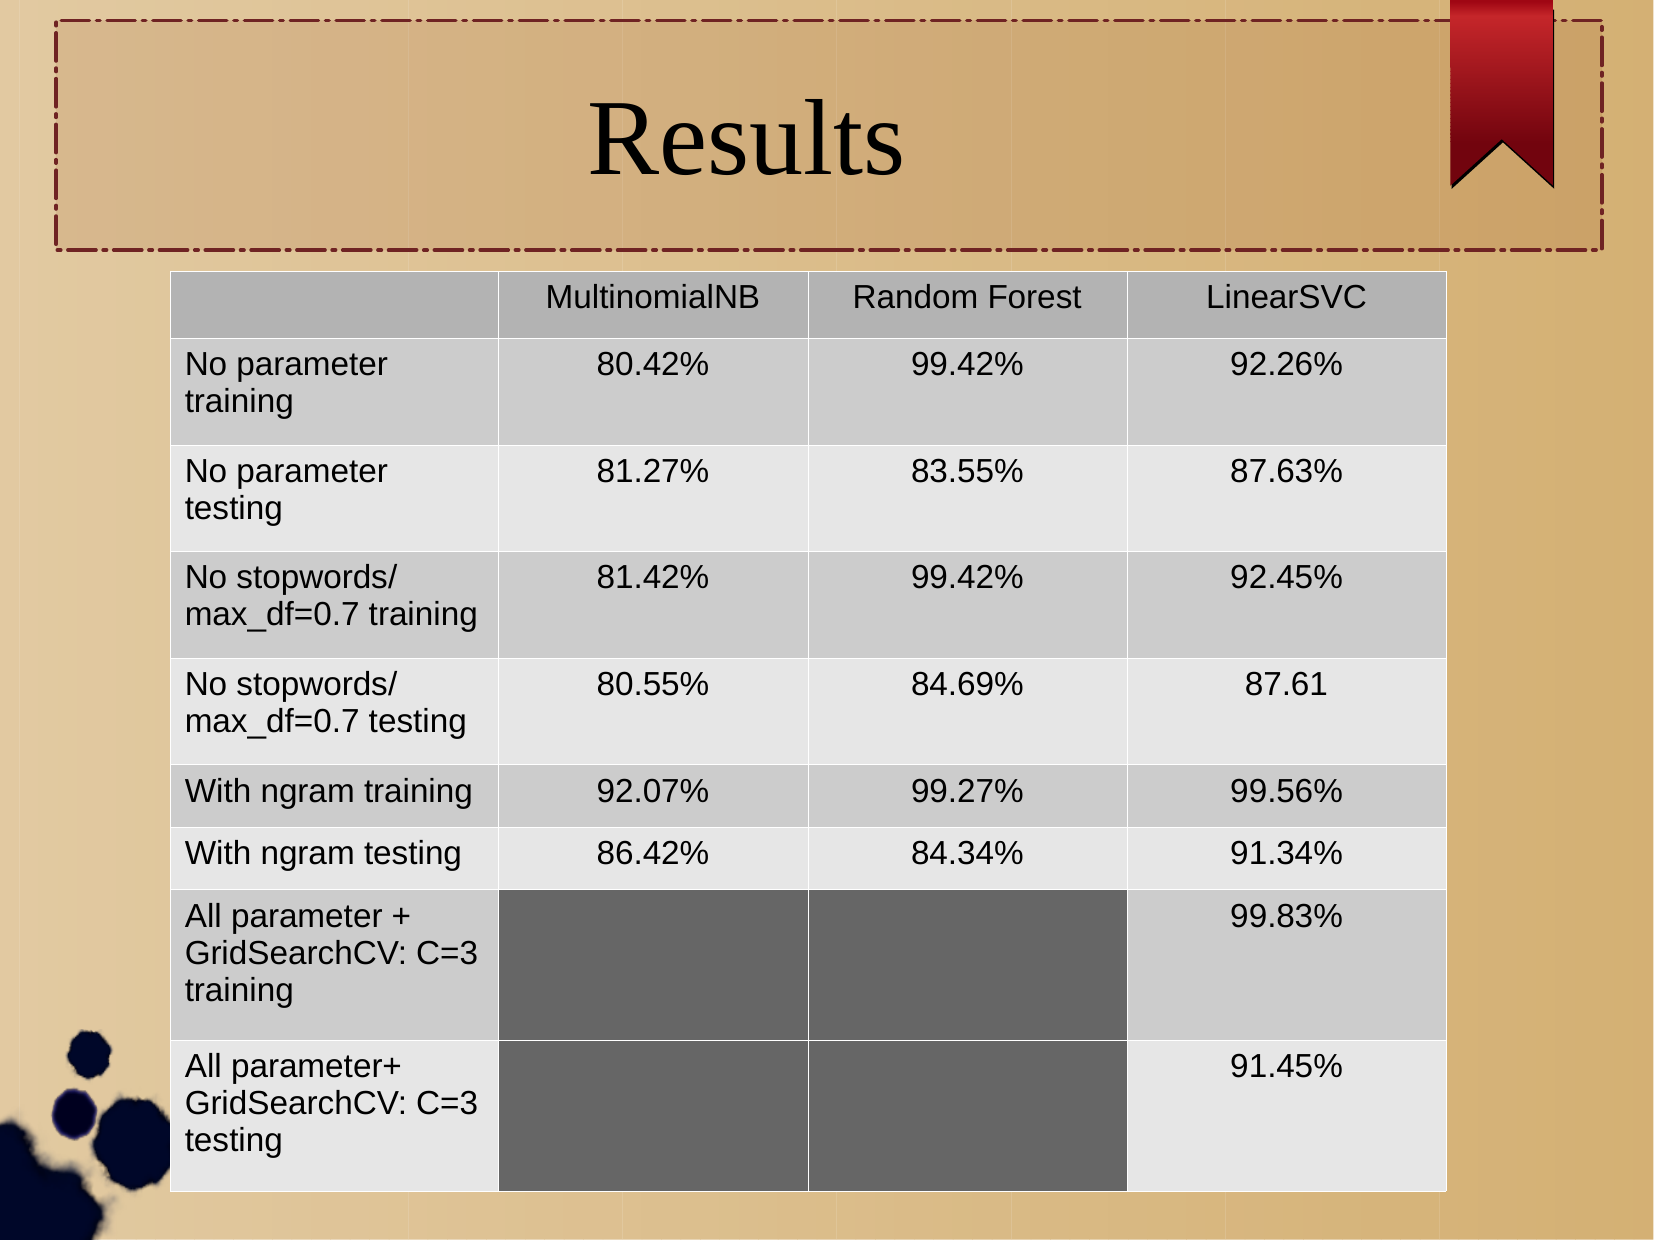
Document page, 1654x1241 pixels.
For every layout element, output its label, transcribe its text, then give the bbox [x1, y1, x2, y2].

table_header LinearSVC [1128, 272, 1446, 338]
table_cell All parameter + GridSearchCV: C=3 training [171, 890, 498, 1040]
table_cell [809, 890, 1127, 1040]
table_cell No stopwords/ max_df=0.7 testing [171, 659, 498, 764]
table_cell 81.42% [499, 552, 808, 658]
table_cell 86.42% [499, 828, 808, 889]
table_cell All parameter+ GridSearchCV: C=3 testing [171, 1041, 498, 1191]
table_cell 92.07% [499, 765, 808, 827]
table_cell 91.34% [1128, 828, 1446, 889]
table_cell [499, 1041, 808, 1191]
table_cell 84.69% [809, 659, 1127, 764]
table_cell 99.56% [1128, 765, 1446, 827]
table_cell 92.45% [1128, 552, 1446, 658]
table_header Random Forest [809, 272, 1127, 338]
table_cell 84.34% [809, 828, 1127, 889]
table_header [171, 272, 498, 338]
table_cell 81.27% [499, 446, 808, 551]
table_cell 99.83% [1128, 890, 1446, 1040]
table_cell With ngram training [171, 765, 498, 827]
table_cell 91.45% [1128, 1041, 1446, 1191]
table_cell No stopwords/ max_df=0.7 training [171, 552, 498, 658]
table_cell 99.42% [809, 552, 1127, 658]
table_cell No parameter training [171, 339, 498, 445]
table_header MultinomialNB [499, 272, 808, 338]
table_cell 99.27% [809, 765, 1127, 827]
title Results [82, 47, 1412, 229]
table_cell 80.55% [499, 659, 808, 764]
table_cell No parameter testing [171, 446, 498, 551]
table_cell 87.61 [1128, 659, 1446, 764]
table_cell 99.42% [809, 339, 1127, 445]
table_cell 92.26% [1128, 339, 1446, 445]
table_cell 83.55% [809, 446, 1127, 551]
table_cell With ngram testing [171, 828, 498, 889]
table_cell [499, 890, 808, 1040]
table_cell 80.42% [499, 339, 808, 445]
table_cell [809, 1041, 1127, 1191]
table_cell 87.63% [1128, 446, 1446, 551]
